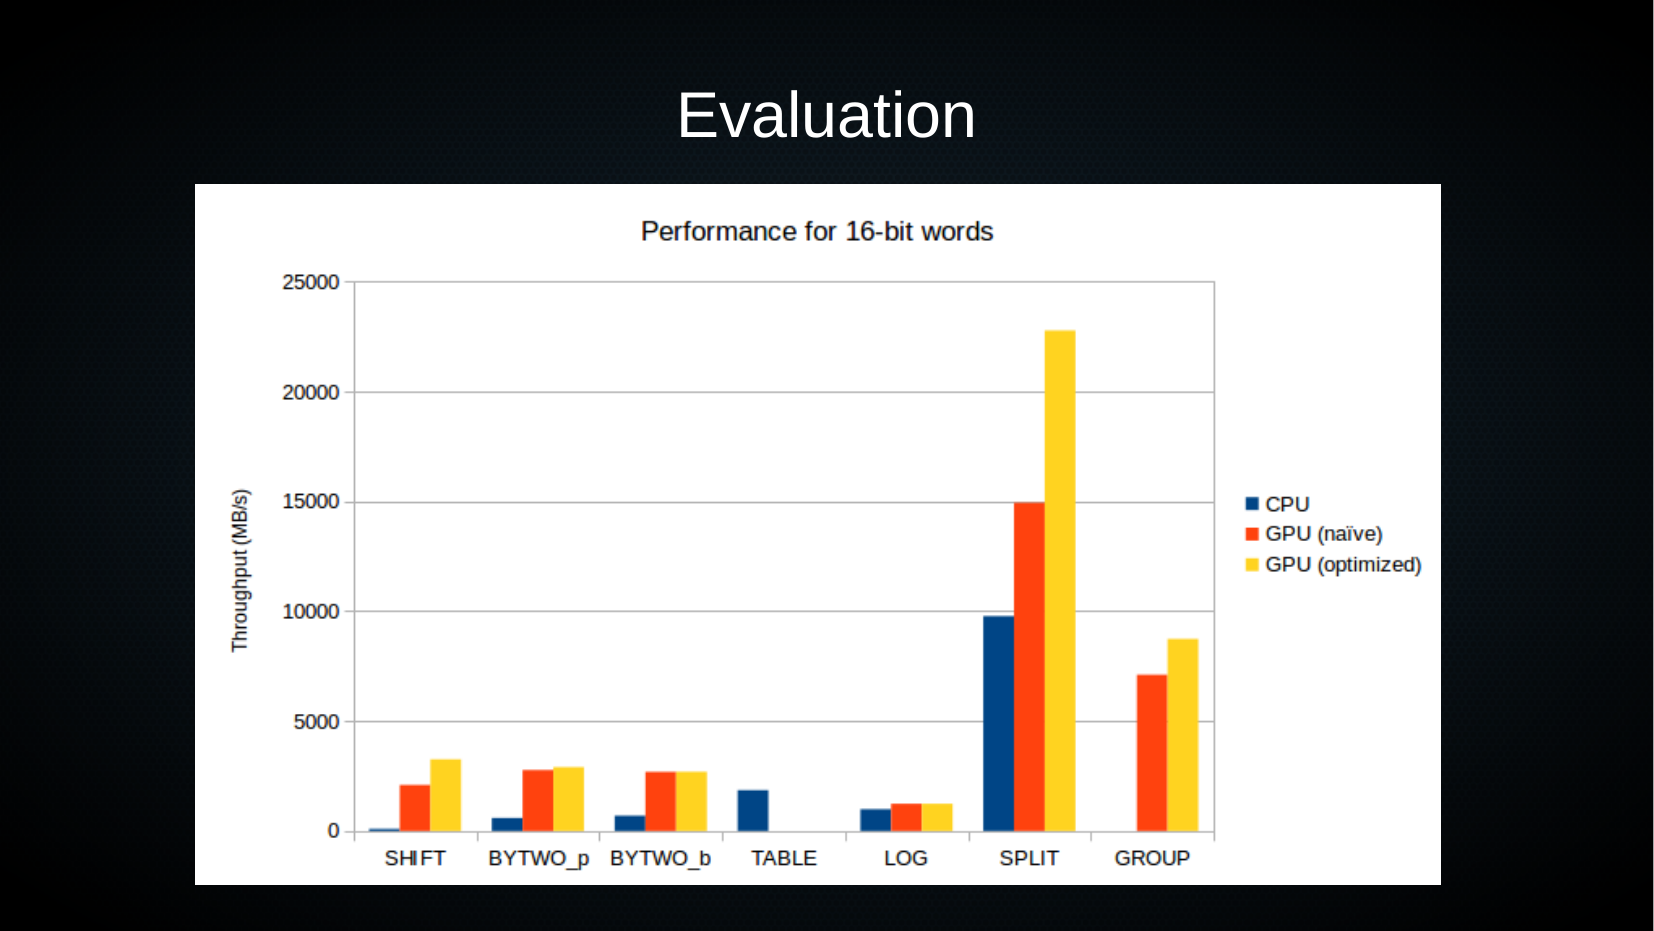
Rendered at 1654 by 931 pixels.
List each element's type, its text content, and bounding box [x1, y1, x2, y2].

picture [0, 0, 1654, 931]
title Evaluation [82, 37, 1571, 193]
